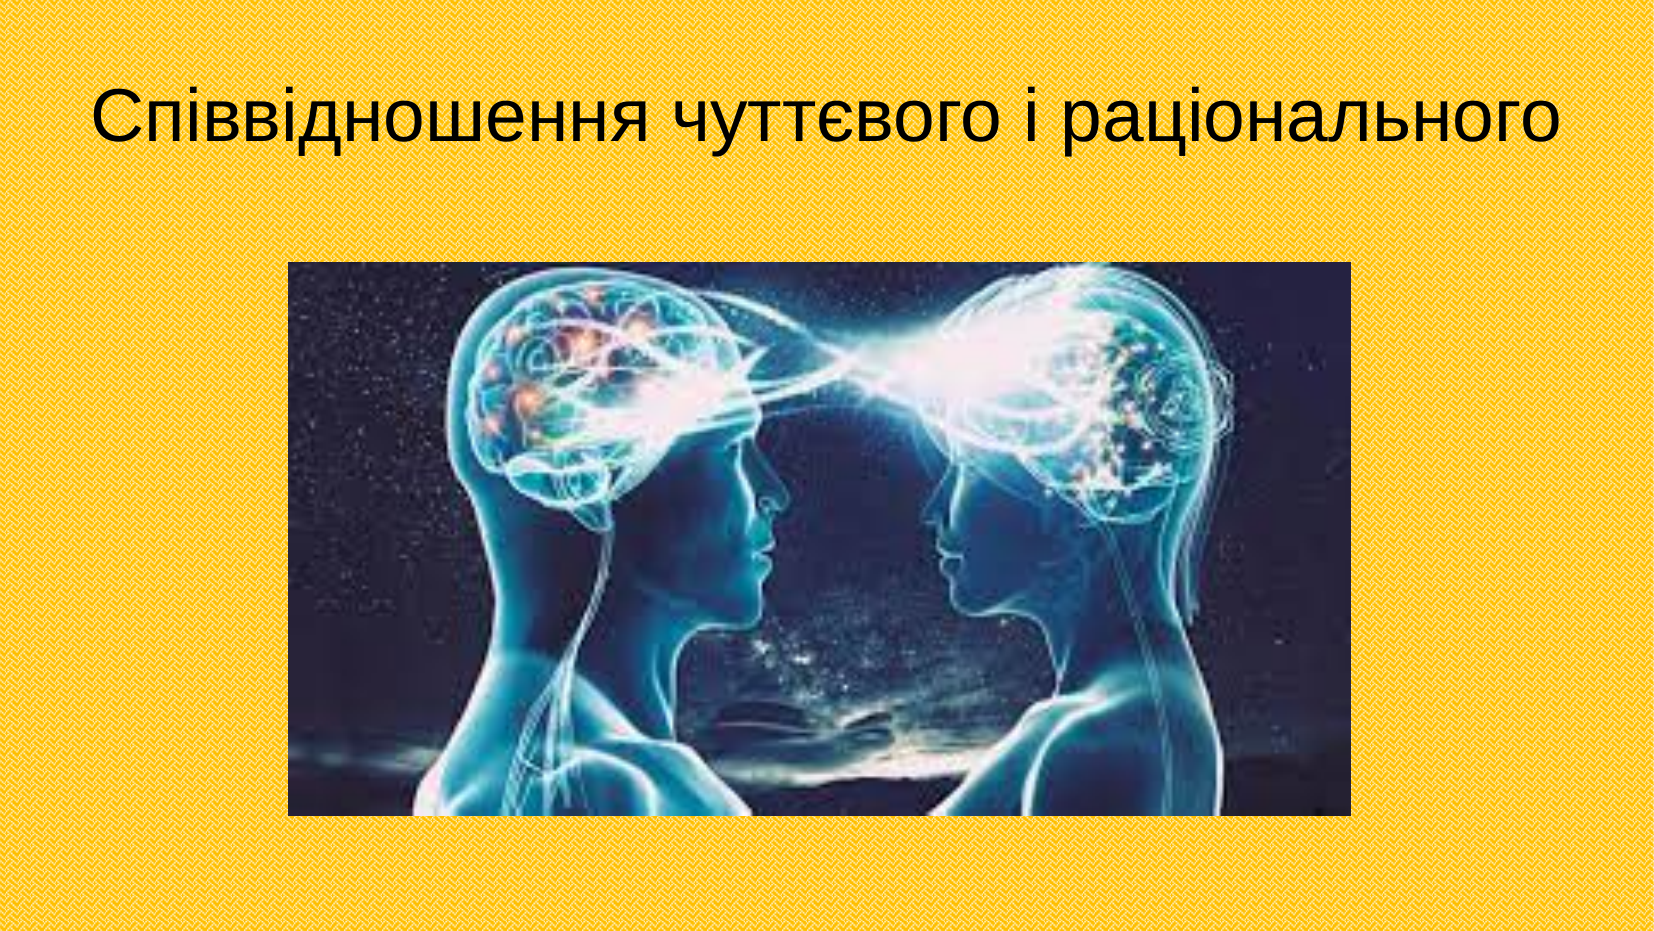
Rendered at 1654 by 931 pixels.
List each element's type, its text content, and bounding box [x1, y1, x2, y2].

picture [0, 0, 1654, 931]
title Співвідношення чуттєвого і раціонального [82, 37, 1571, 193]
